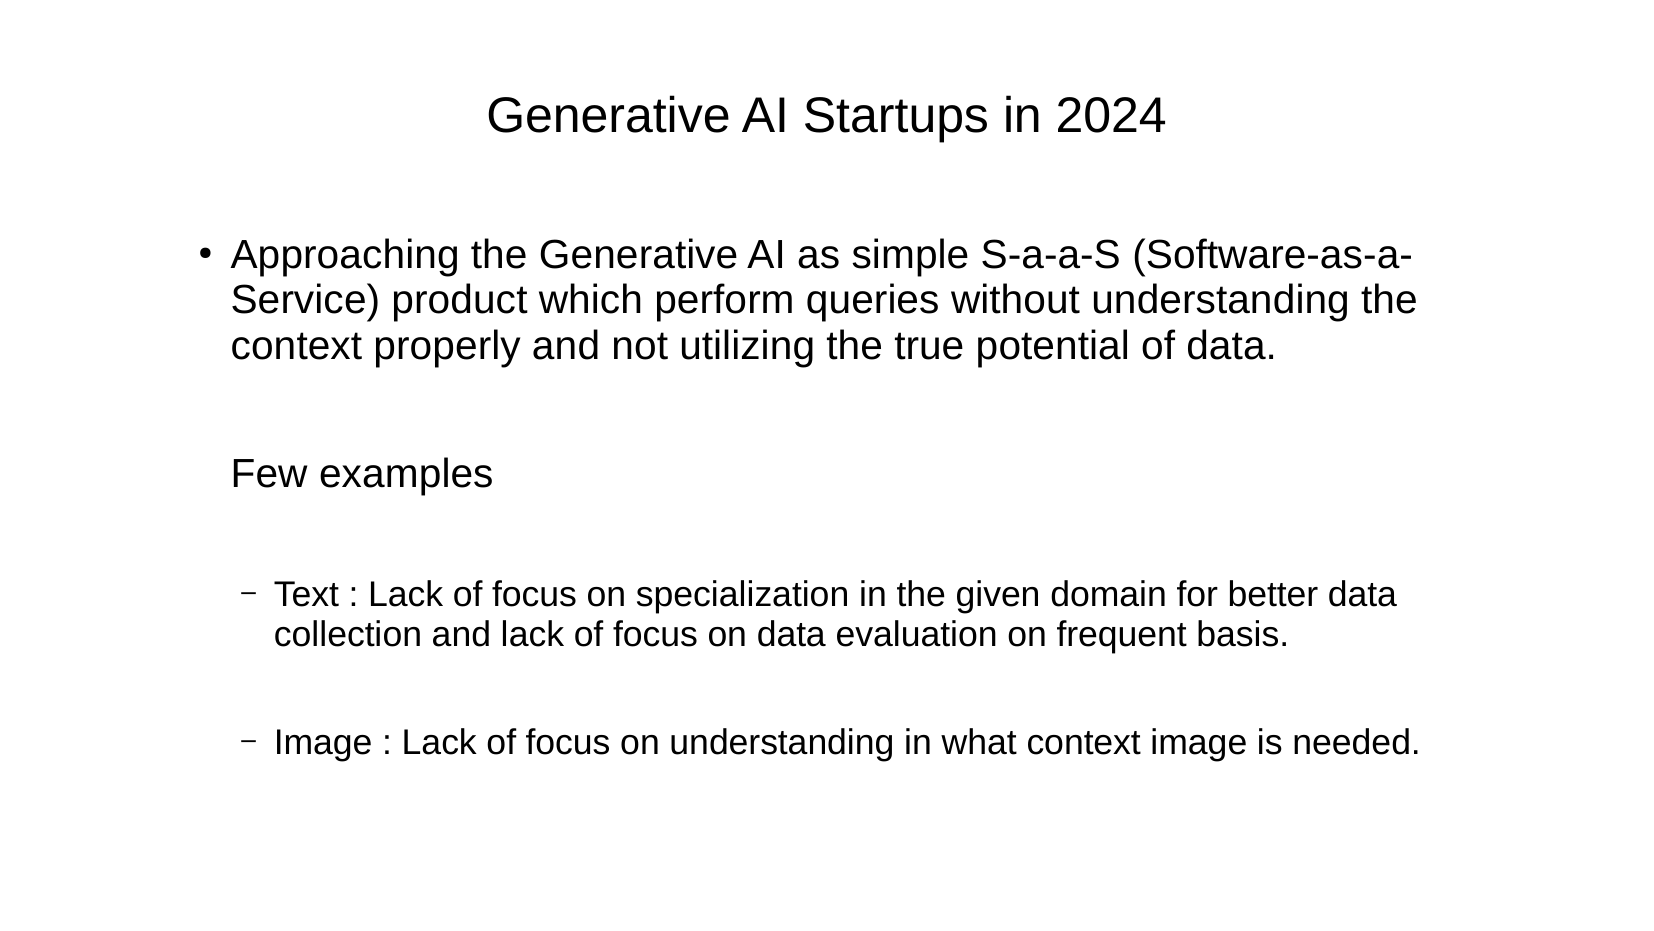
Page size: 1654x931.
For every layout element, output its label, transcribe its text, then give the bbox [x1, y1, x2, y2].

list Approaching the Generative AI as simple S-a-a-S (Software-as-a-Service) product which perform queries without understanding the context properly and not utilizing the true potential of data. Few examples Text : Lack of focus on specialization in the given domain for better data collection and lack of focus on data evaluation on frequent basis. Image : Lack of focus on understanding in what context image is needed. [187, 231, 1422, 788]
title Generative AI Startups in 2024 [82, 37, 1571, 193]
